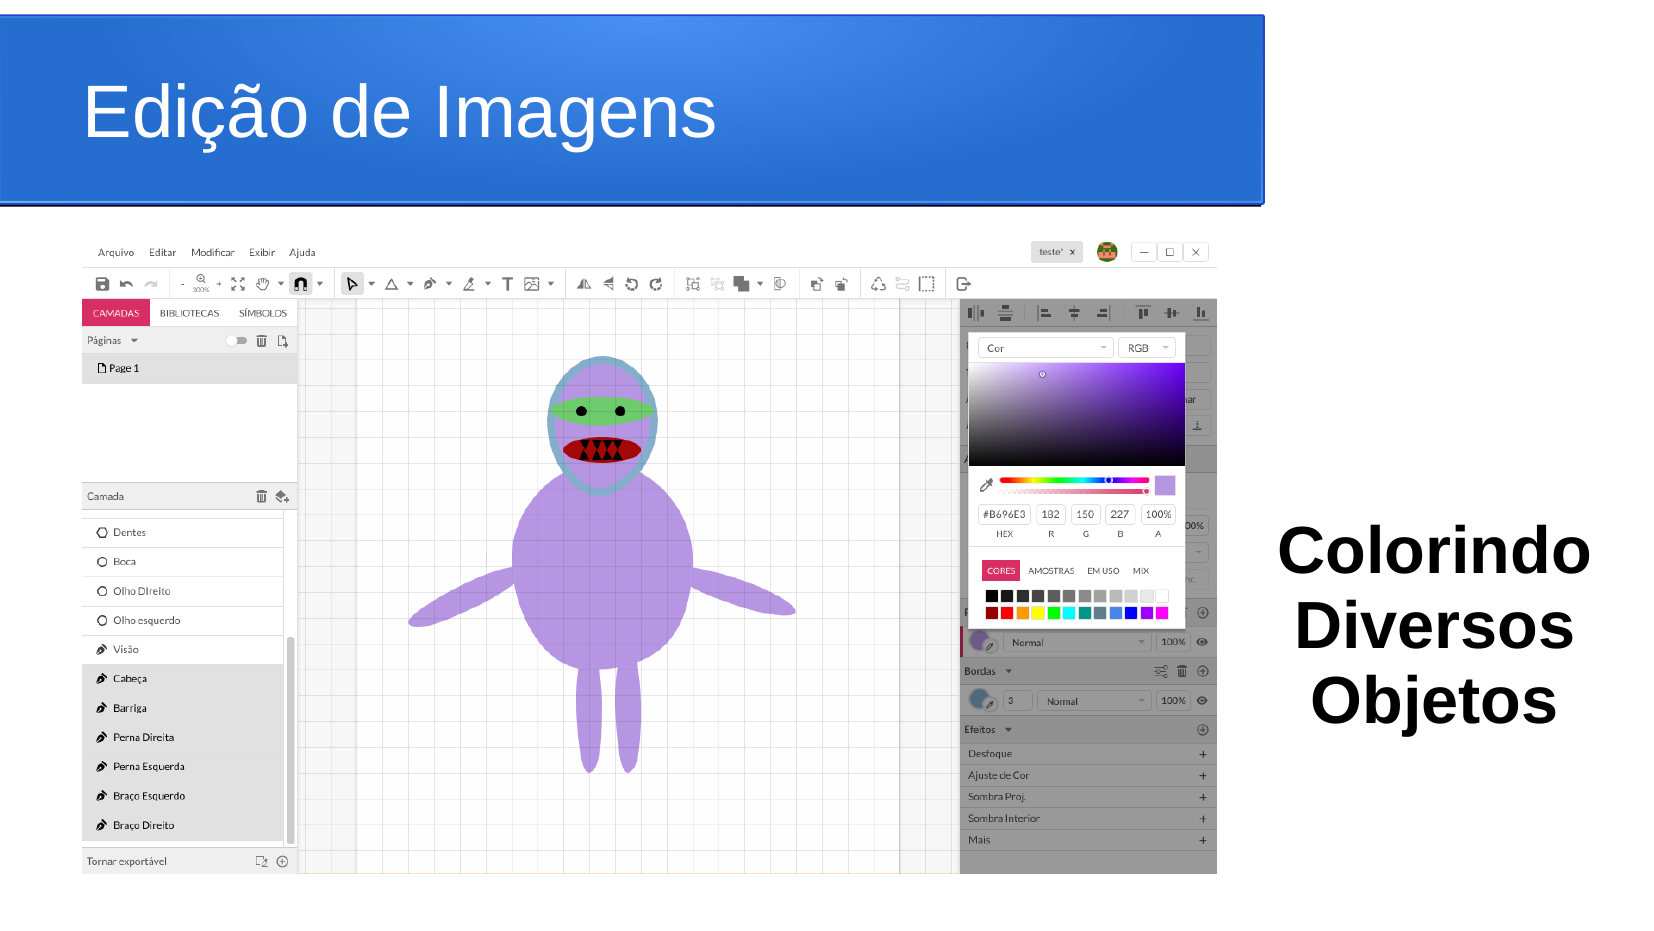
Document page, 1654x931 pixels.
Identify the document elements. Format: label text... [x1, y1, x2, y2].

title Edição de Imagens [82, 35, 1235, 189]
picture [82, 236, 1217, 875]
subtitle Colorindo Diversos Objetos [1217, 513, 1654, 738]
